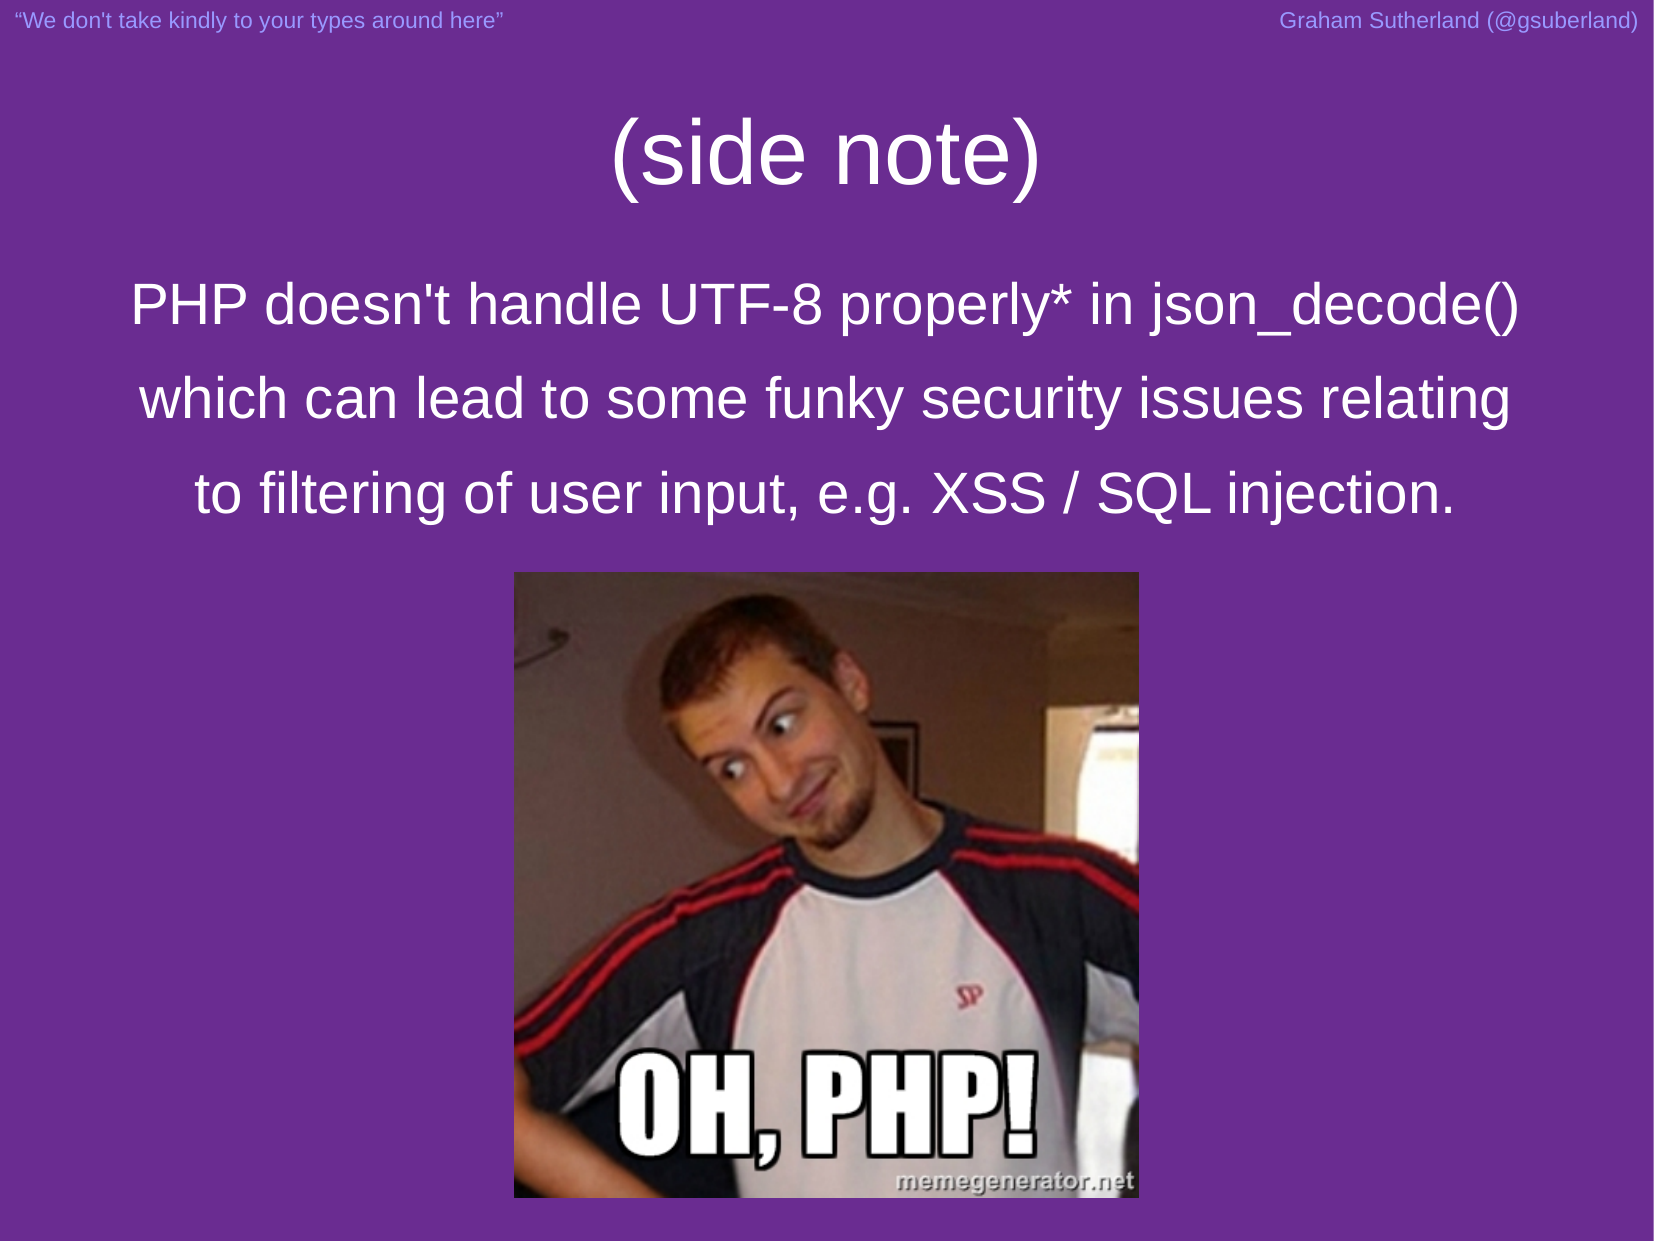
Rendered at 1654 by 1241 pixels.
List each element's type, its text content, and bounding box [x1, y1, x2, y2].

picture [0, 0, 1654, 1241]
list PHP doesn't handle UTF-8 properly* in json_decode() which can lead to some funky security issues relating to filtering of user input, e.g. XSS / SQL injection. [82, 271, 1571, 573]
title (side note) [82, 49, 1571, 257]
